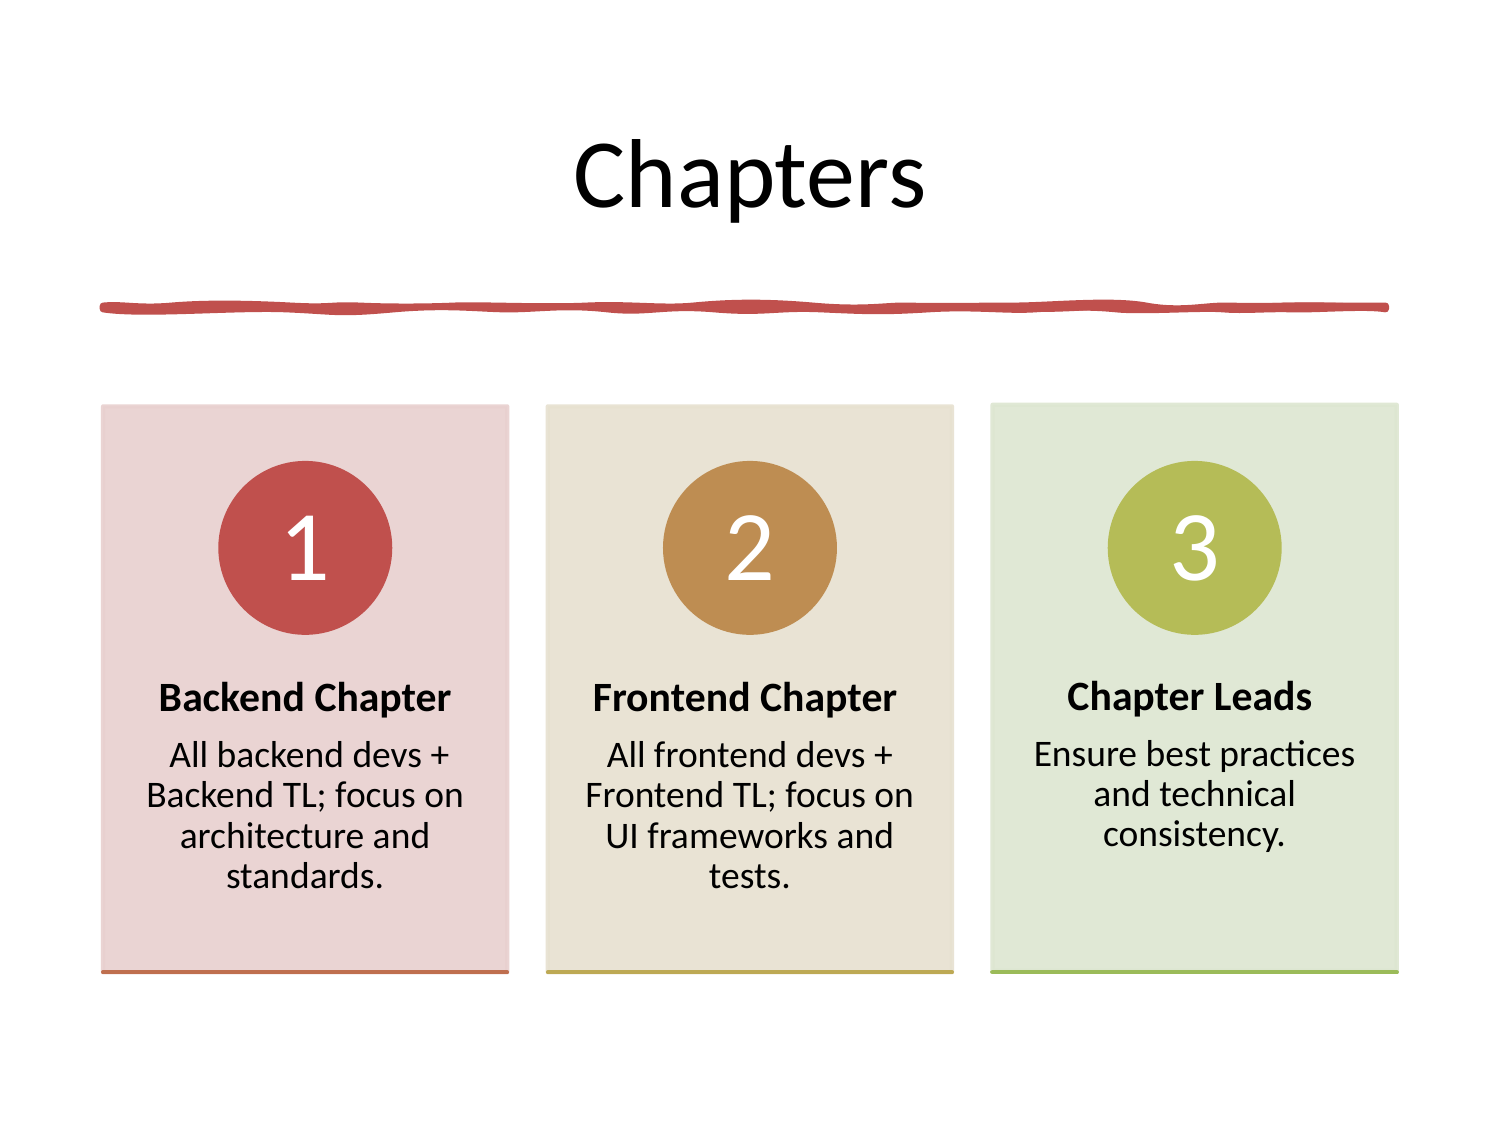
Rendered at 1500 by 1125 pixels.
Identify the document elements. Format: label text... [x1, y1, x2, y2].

text_box Chapter Leads Ensure best practices and technical consistency. [992, 404, 1397, 971]
text_box 3 [1109, 462, 1280, 633]
text_box Backend Chapter All backend devs + Backend TL; focus on architecture and standards. [103, 406, 508, 972]
text_box 1 [220, 462, 391, 633]
title Chapters [103, 59, 1397, 278]
text_box Frontend Chapter All frontend devs + Frontend TL; focus on UI frameworks and tests. [547, 406, 953, 972]
text_box [103, 302, 1386, 312]
text_box 2 [665, 462, 835, 633]
